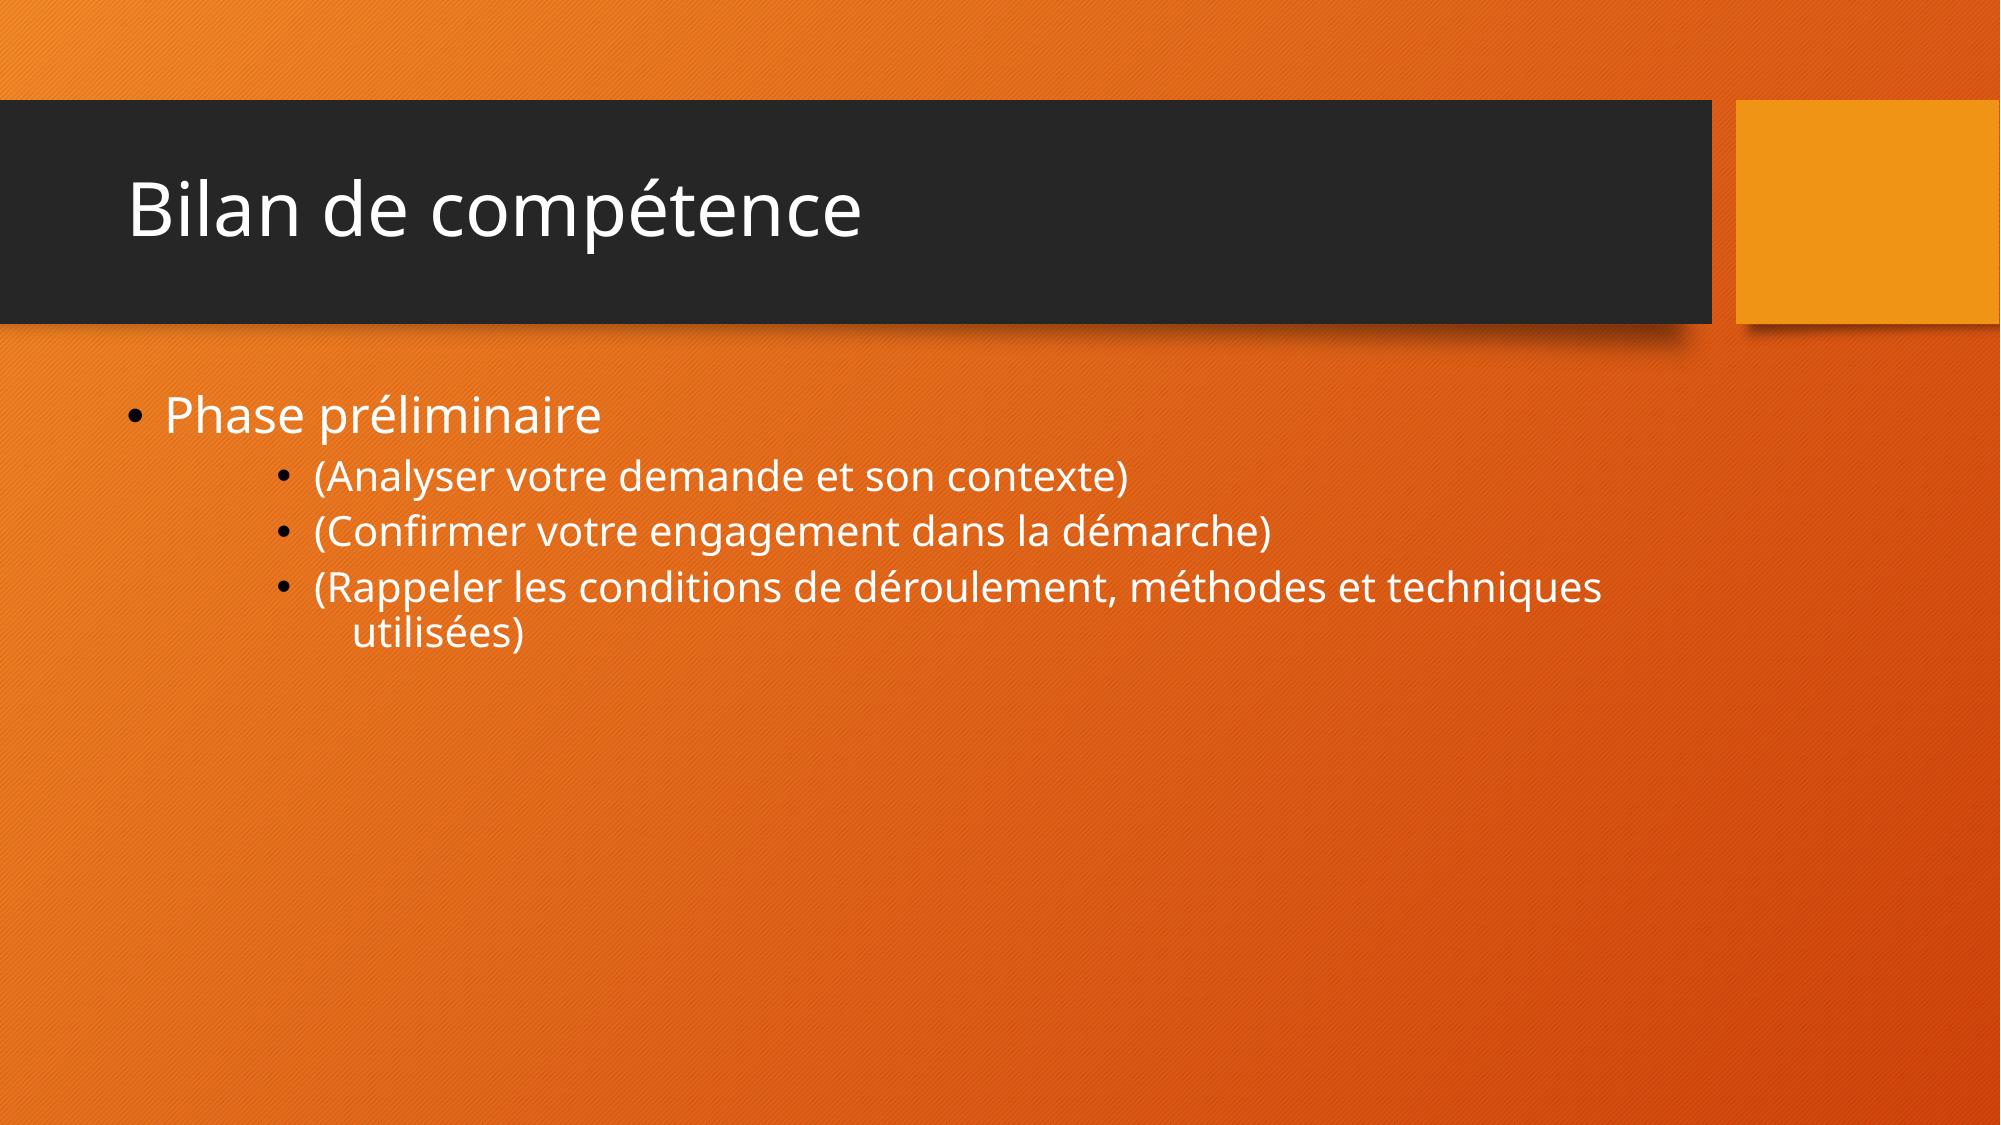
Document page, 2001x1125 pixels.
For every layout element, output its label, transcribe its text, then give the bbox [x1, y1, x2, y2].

title Bilan de compétence [111, 123, 1689, 301]
list Phase préliminaire (Analyser votre demande et son contexte) (Confirmer votre engagement dans la démarche) (Rappeler les conditions de déroulement, méthodes et techniques utilisées) [111, 383, 1689, 974]
